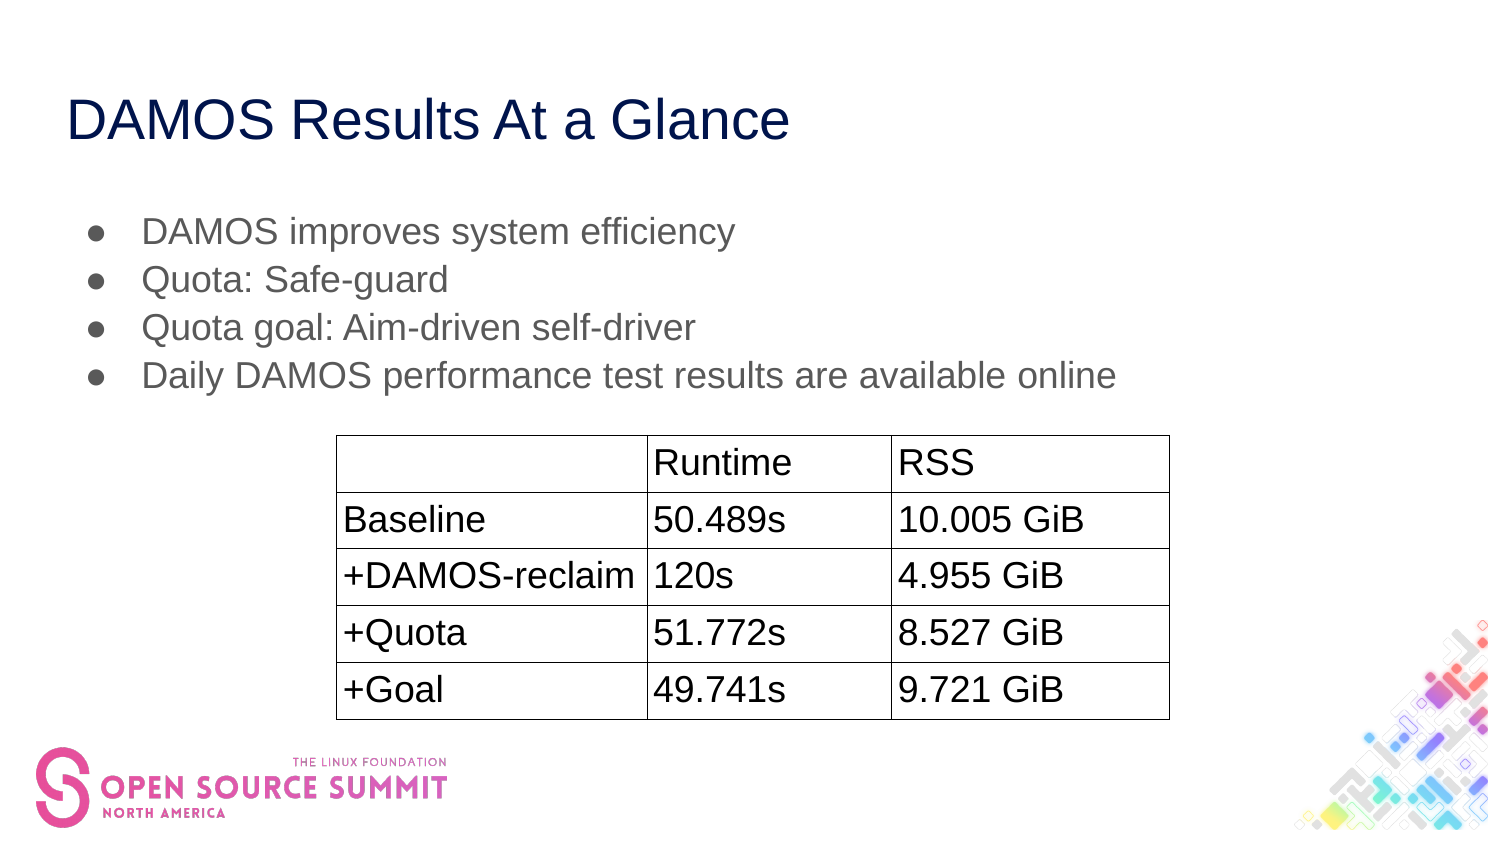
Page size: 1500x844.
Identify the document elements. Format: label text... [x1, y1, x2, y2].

table_header Runtime [648, 436, 891, 492]
table_cell +Quota [337, 606, 647, 662]
picture [36, 747, 447, 828]
table_cell 9.721 GiB [892, 663, 1169, 719]
table_cell 51.772s [648, 606, 891, 662]
table_cell 49.741s [648, 663, 891, 719]
table_header [337, 436, 647, 492]
list DAMOS improves system efficiency Quota: Safe-guard Quota goal: Aim-driven self-driver Daily DAMOS performance test results are available online [51, 189, 1449, 734]
table_cell 50.489s [648, 493, 891, 548]
table_cell 8.527 GiB [892, 606, 1169, 662]
table_header RSS [892, 436, 1169, 492]
title DAMOS Results At a Glance [51, 72, 1449, 167]
table_cell +Goal [337, 663, 647, 719]
table_cell 120s [648, 549, 891, 605]
table_cell +DAMOS-reclaim [337, 549, 647, 605]
table_cell 4.955 GiB [892, 549, 1169, 605]
table_cell Baseline [337, 493, 647, 548]
picture [1294, 620, 1488, 830]
table_cell 10.005 GiB [892, 493, 1169, 548]
